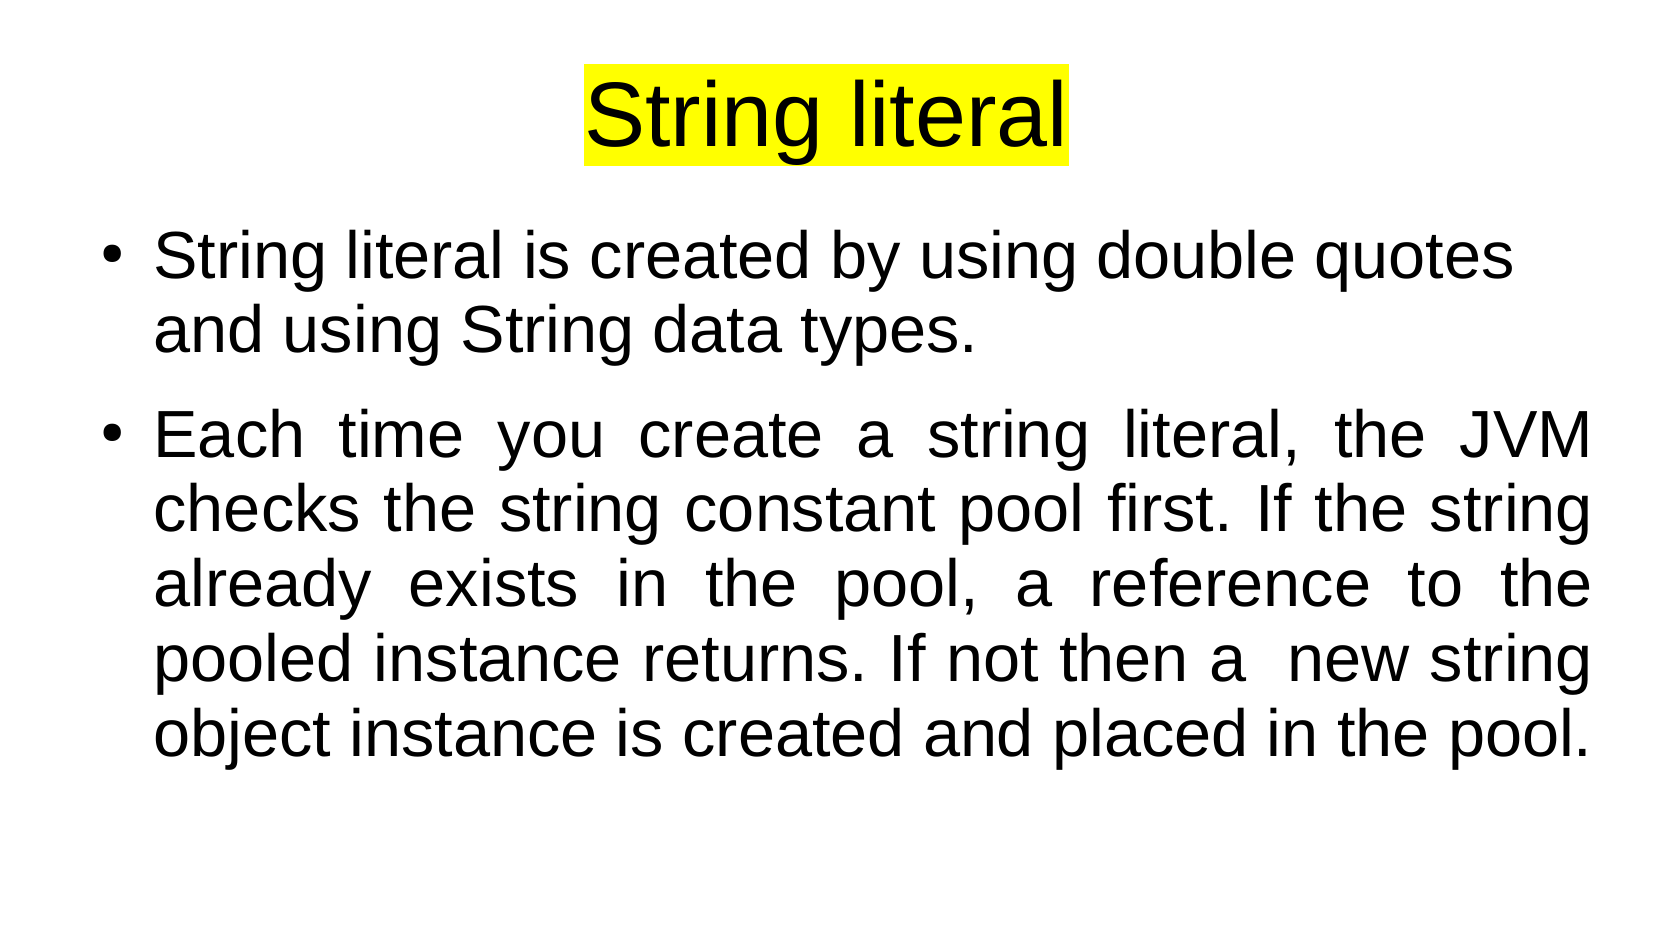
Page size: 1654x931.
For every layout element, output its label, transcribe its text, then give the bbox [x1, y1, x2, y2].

title String literal [82, 37, 1571, 193]
list String literal is created by using double quotes and using String data types. Each time you create a string literal, the JVM checks the string constant pool first. If the string already exists in the pool, a reference to the pooled instance returns. If not then a new string object instance is created and placed in the pool. [82, 217, 1595, 857]
